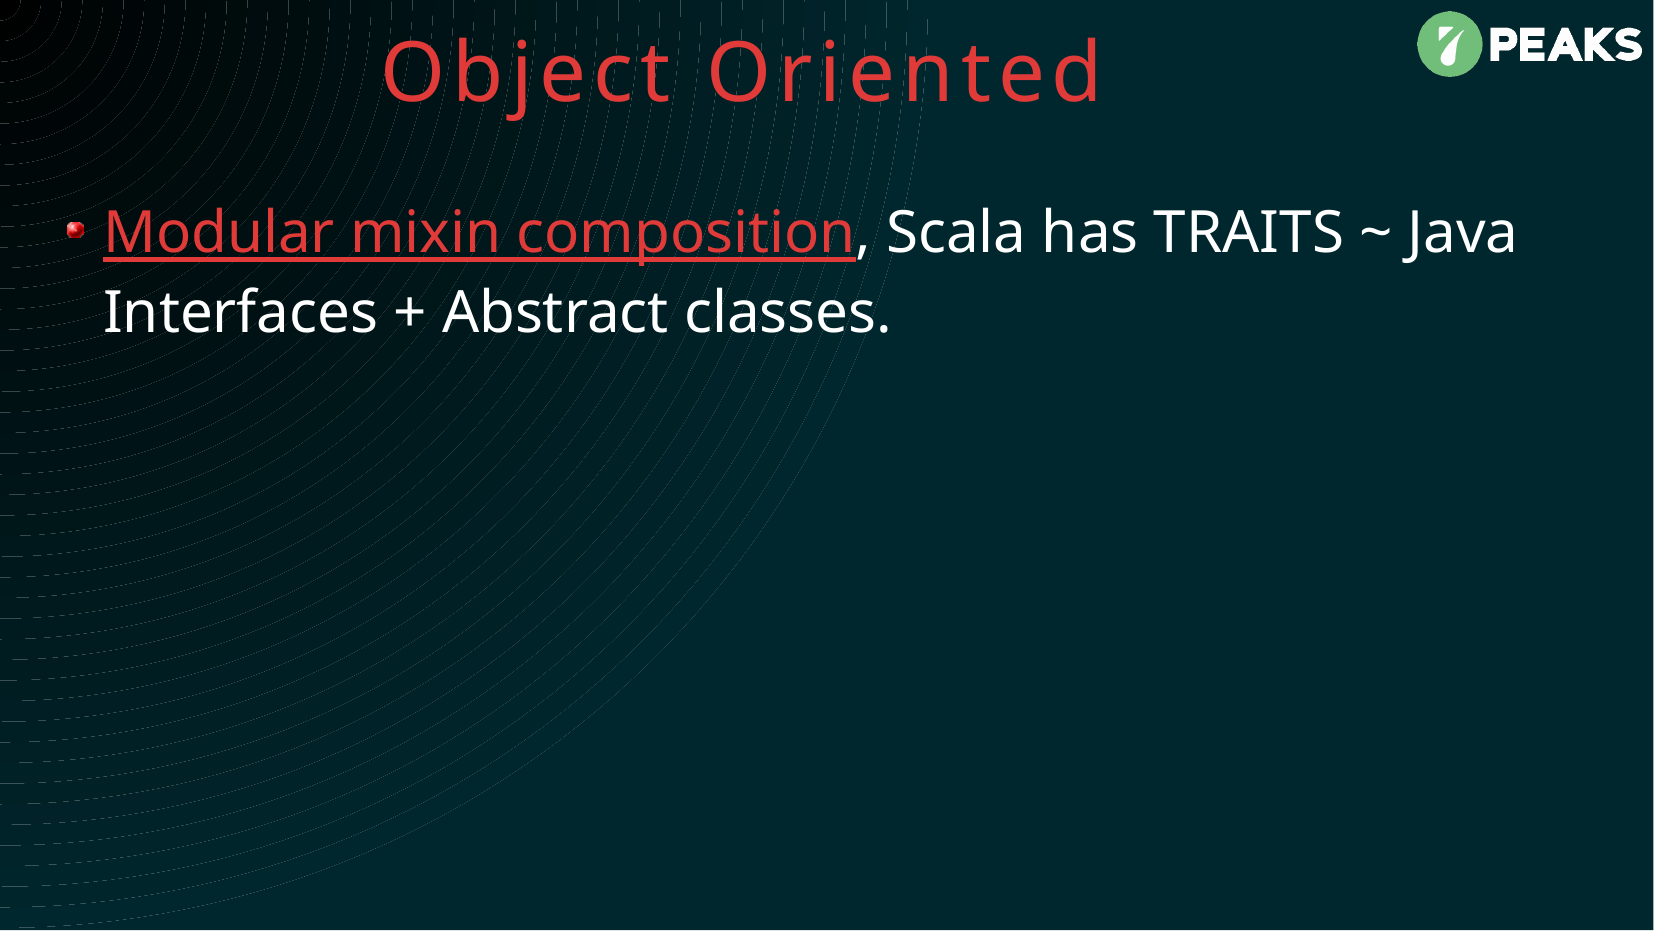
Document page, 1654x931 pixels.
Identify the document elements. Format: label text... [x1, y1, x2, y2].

picture [1417, 11, 1642, 77]
text_box Object Oriented [366, 4, 1258, 148]
text_box Modular mixin composition, Scala has TRAITS ~ Java Interfaces + Abstract classes. [53, 183, 1565, 545]
